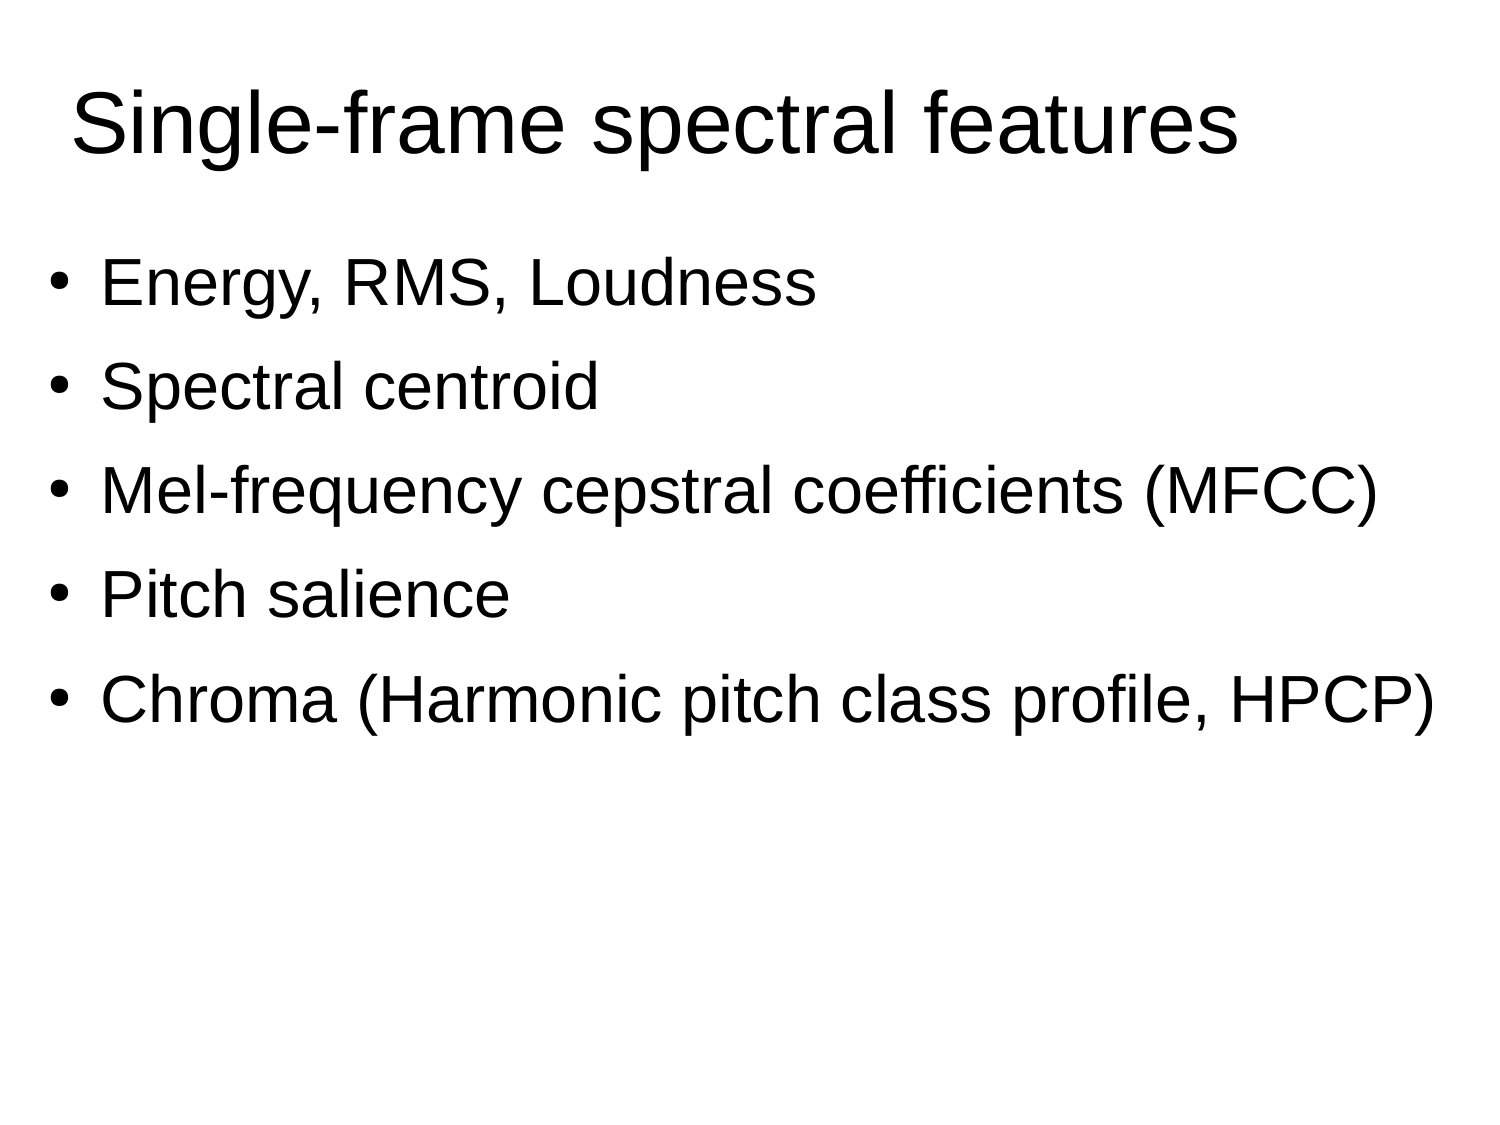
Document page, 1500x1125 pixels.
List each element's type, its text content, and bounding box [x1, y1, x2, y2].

title Single-frame spectral features [38, 8, 1456, 238]
list Energy, RMS, Loudness Spectral centroid Mel-frequency cepstral coefficients (MFCC) Pitch salience Chroma (Harmonic pitch class profile, HPCP) [30, 244, 1456, 1058]
